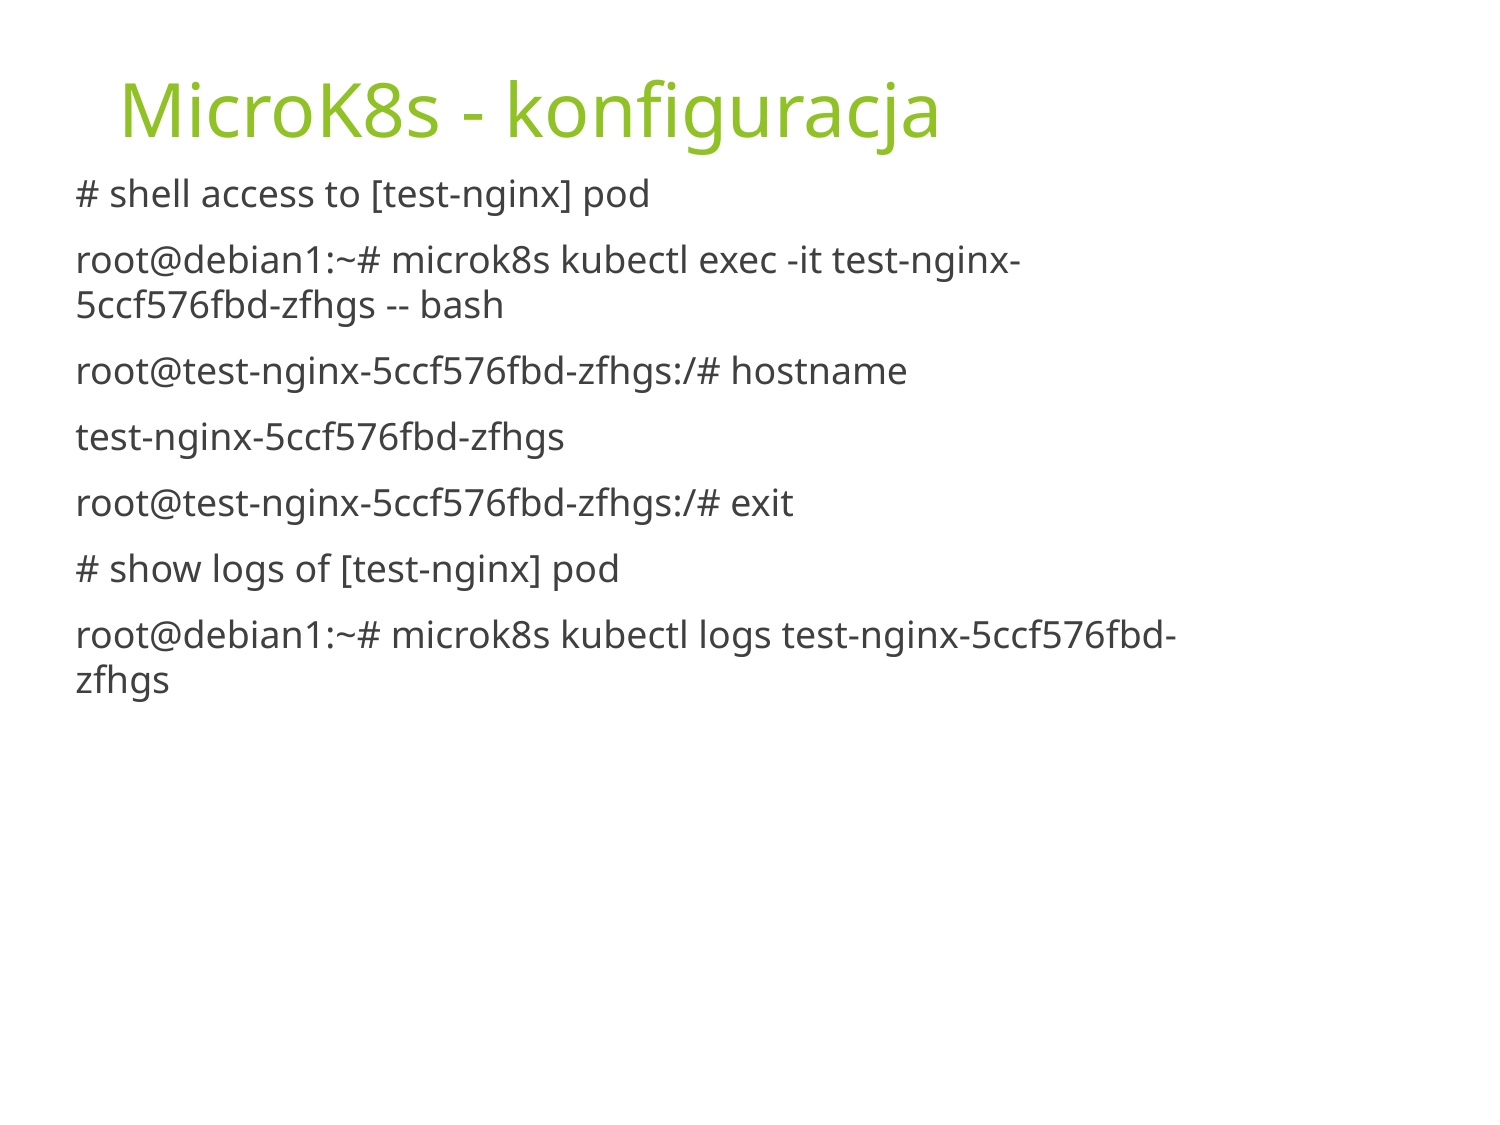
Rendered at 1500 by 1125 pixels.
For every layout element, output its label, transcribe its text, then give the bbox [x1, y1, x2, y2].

list # shell access to [test-nginx] pod root@debian1:~# microk8s kubectl exec -it test-nginx-5ccf576fbd-zfhgs -- bash root@test-nginx-5ccf576fbd-zfhgs:/# hostname test-nginx-5ccf576fbd-zfhgs root@test-nginx-5ccf576fbd-zfhgs:/# exit # show logs of [test-nginx] pod root@debian1:~# microk8s kubectl logs test-nginx-5ccf576fbd-zfhgs [60, 162, 1225, 1125]
title MicroK8s - konfiguracja [103, 54, 1145, 162]
